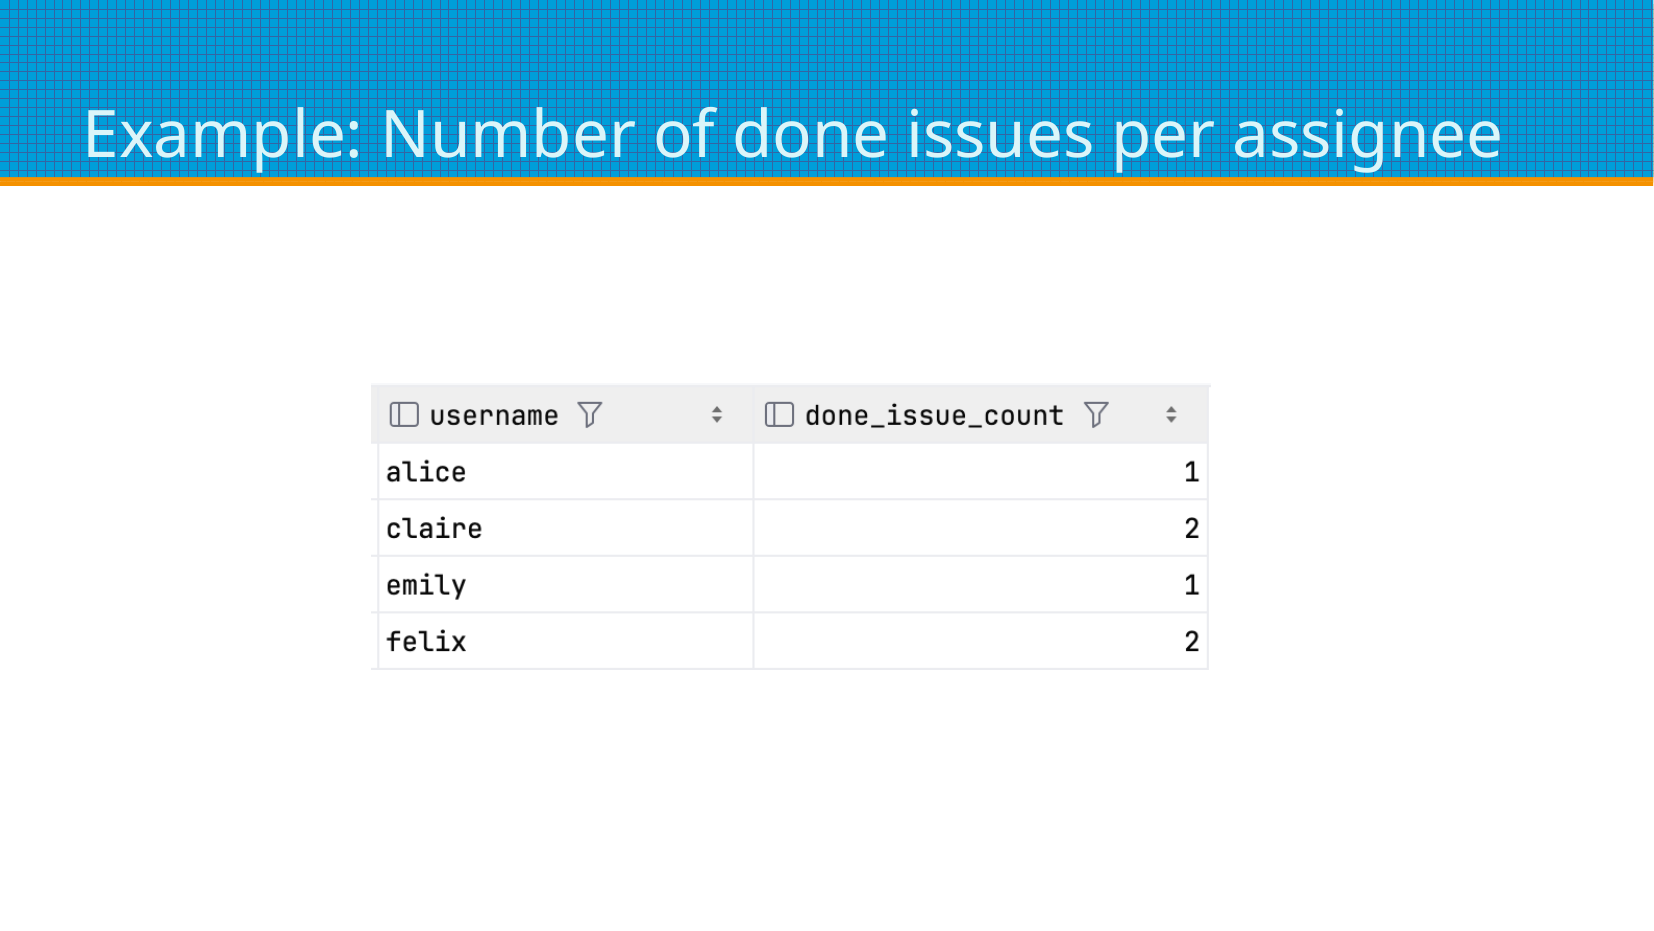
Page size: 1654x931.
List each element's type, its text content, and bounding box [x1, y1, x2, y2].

title Example: Number of done issues per assignee [82, 14, 1571, 178]
picture [371, 383, 1211, 670]
